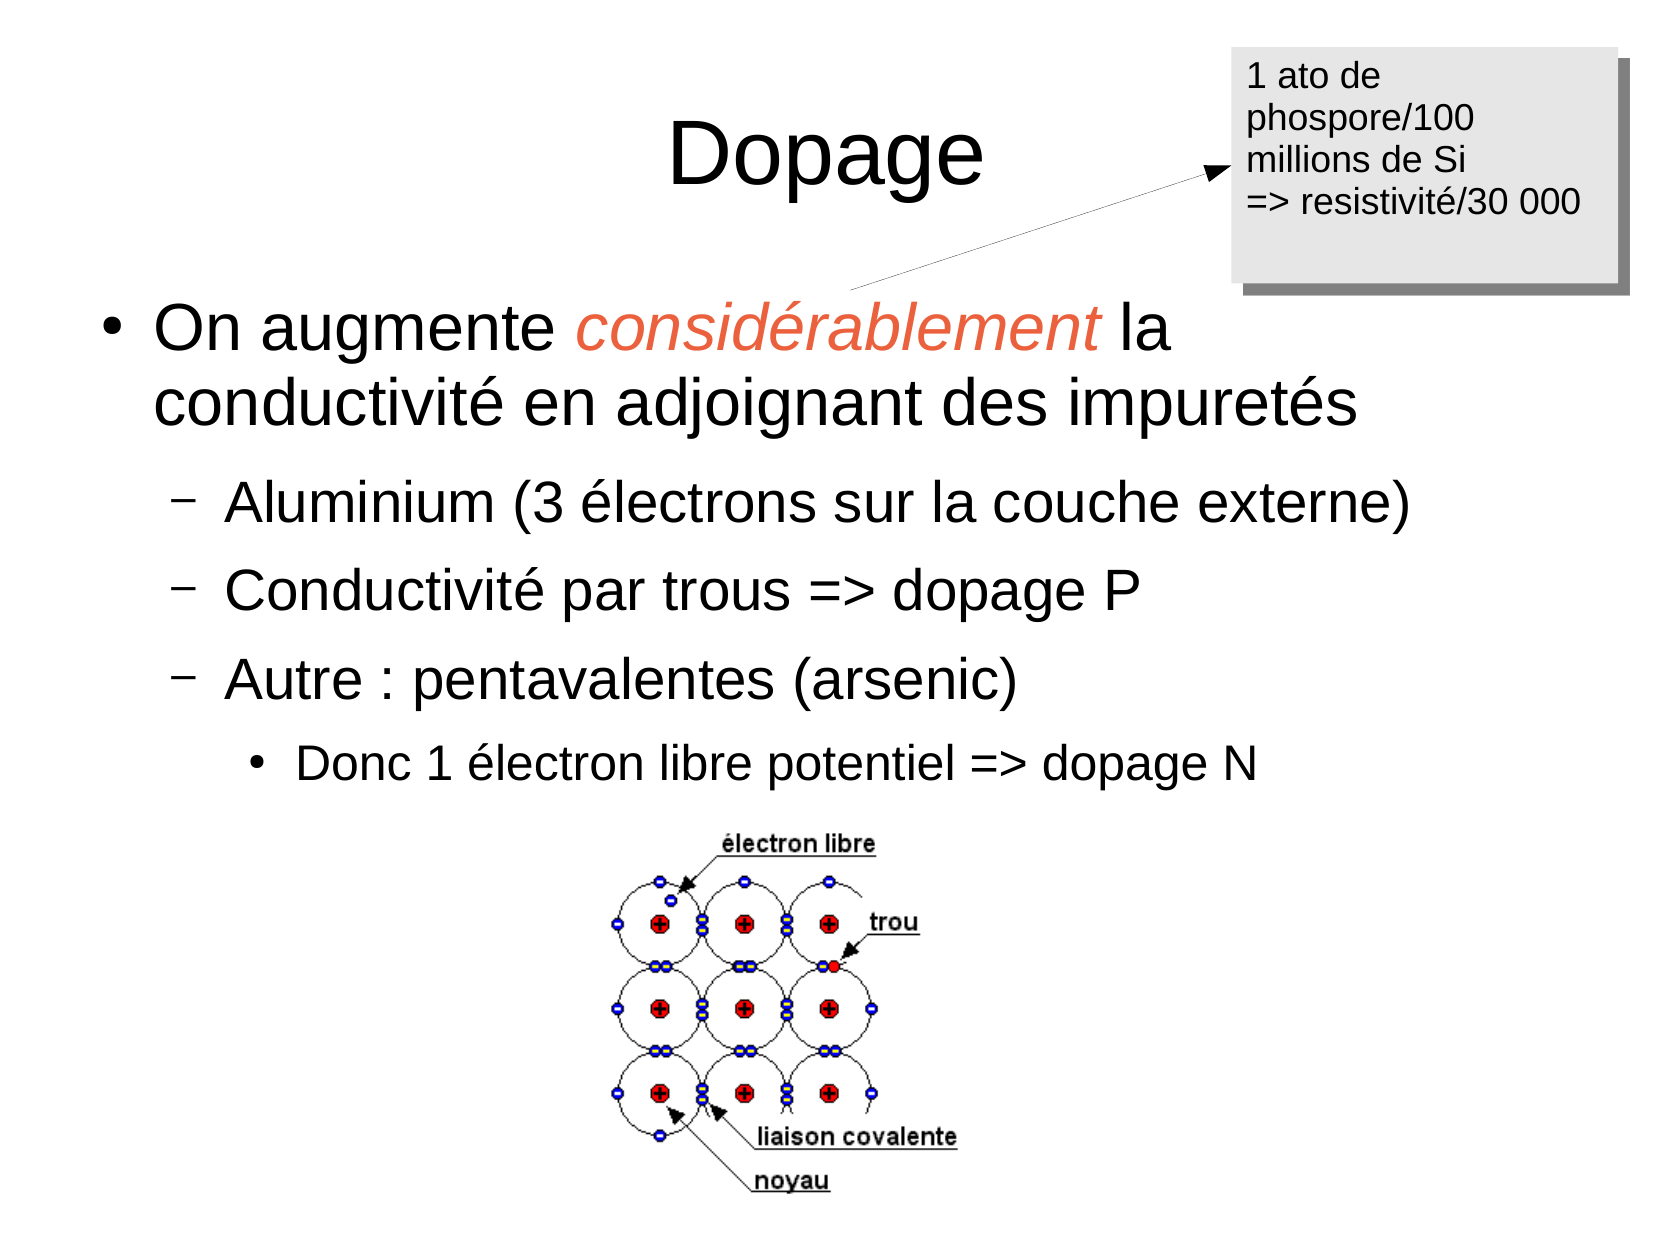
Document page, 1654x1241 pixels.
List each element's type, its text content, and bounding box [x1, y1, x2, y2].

text_box 1 ato de phospore/100 millions de Si => resistivité/30 000 [1231, 47, 1619, 284]
title Dopage [956, 167, 1231, 257]
picture [596, 818, 969, 1205]
title Dopage [82, 49, 1231, 257]
list On augmente considérablement la conductivité en adjoignant des impuretés Aluminium (3 électrons sur la couche externe) Conductivité par trous => dopage P Autre : pentavalentes (arsenic) Donc 1 électron libre potentiel => dopage N [82, 290, 1538, 1109]
